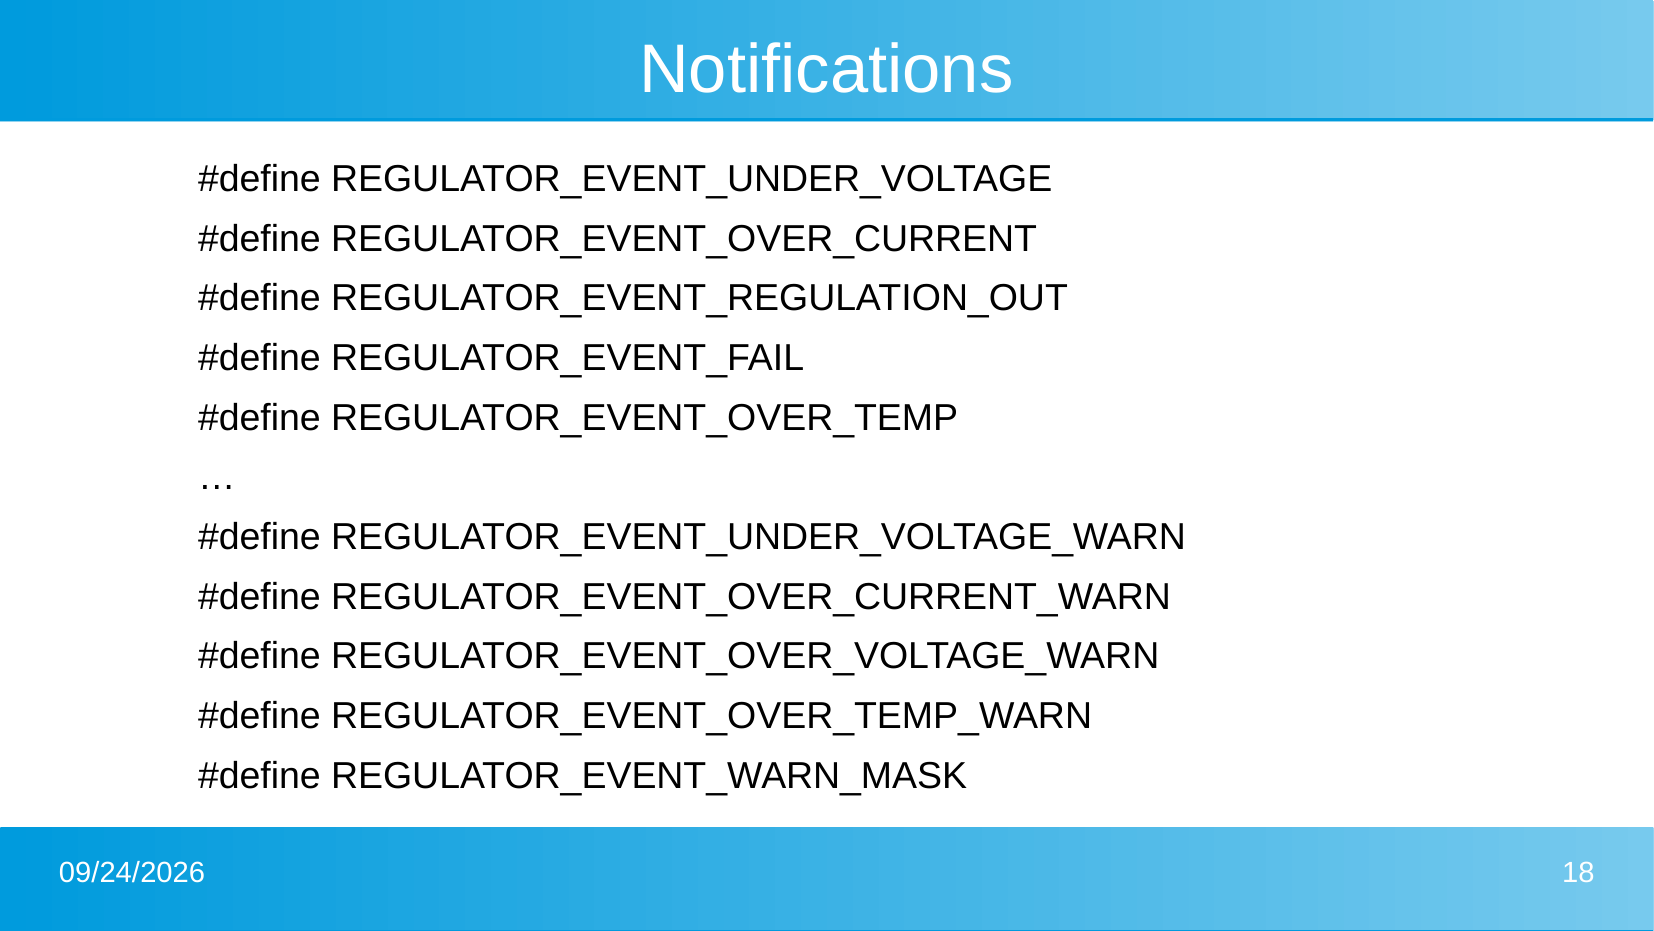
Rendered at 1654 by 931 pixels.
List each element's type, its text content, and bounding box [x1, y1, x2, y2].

list [923, 764, 936, 768]
list [58, 177, 1595, 768]
text_box #define REGULATOR_EVENT_UNDER_VOLTAGE #define REGULATOR_EVENT_OVER_CURRENT #define REGULATOR_EVENT_REGULATION_OUT #define REGULATOR_EVENT_FAIL #define REGULATOR_EVENT_OVER_TEMP … #define REGULATOR_EVENT_UNDER_VOLTAGE_WARN #define REGULATOR_EVENT_OVER_CURRENT_WARN #define REGULATOR_EVENT_OVER_VOLTAGE_WARN #define REGULATOR_EVENT_OVER_TEMP_WARN #define REGULATOR_EVENT_WARN_MASK [112, 149, 1275, 750]
title Notifications [58, 29, 1595, 108]
